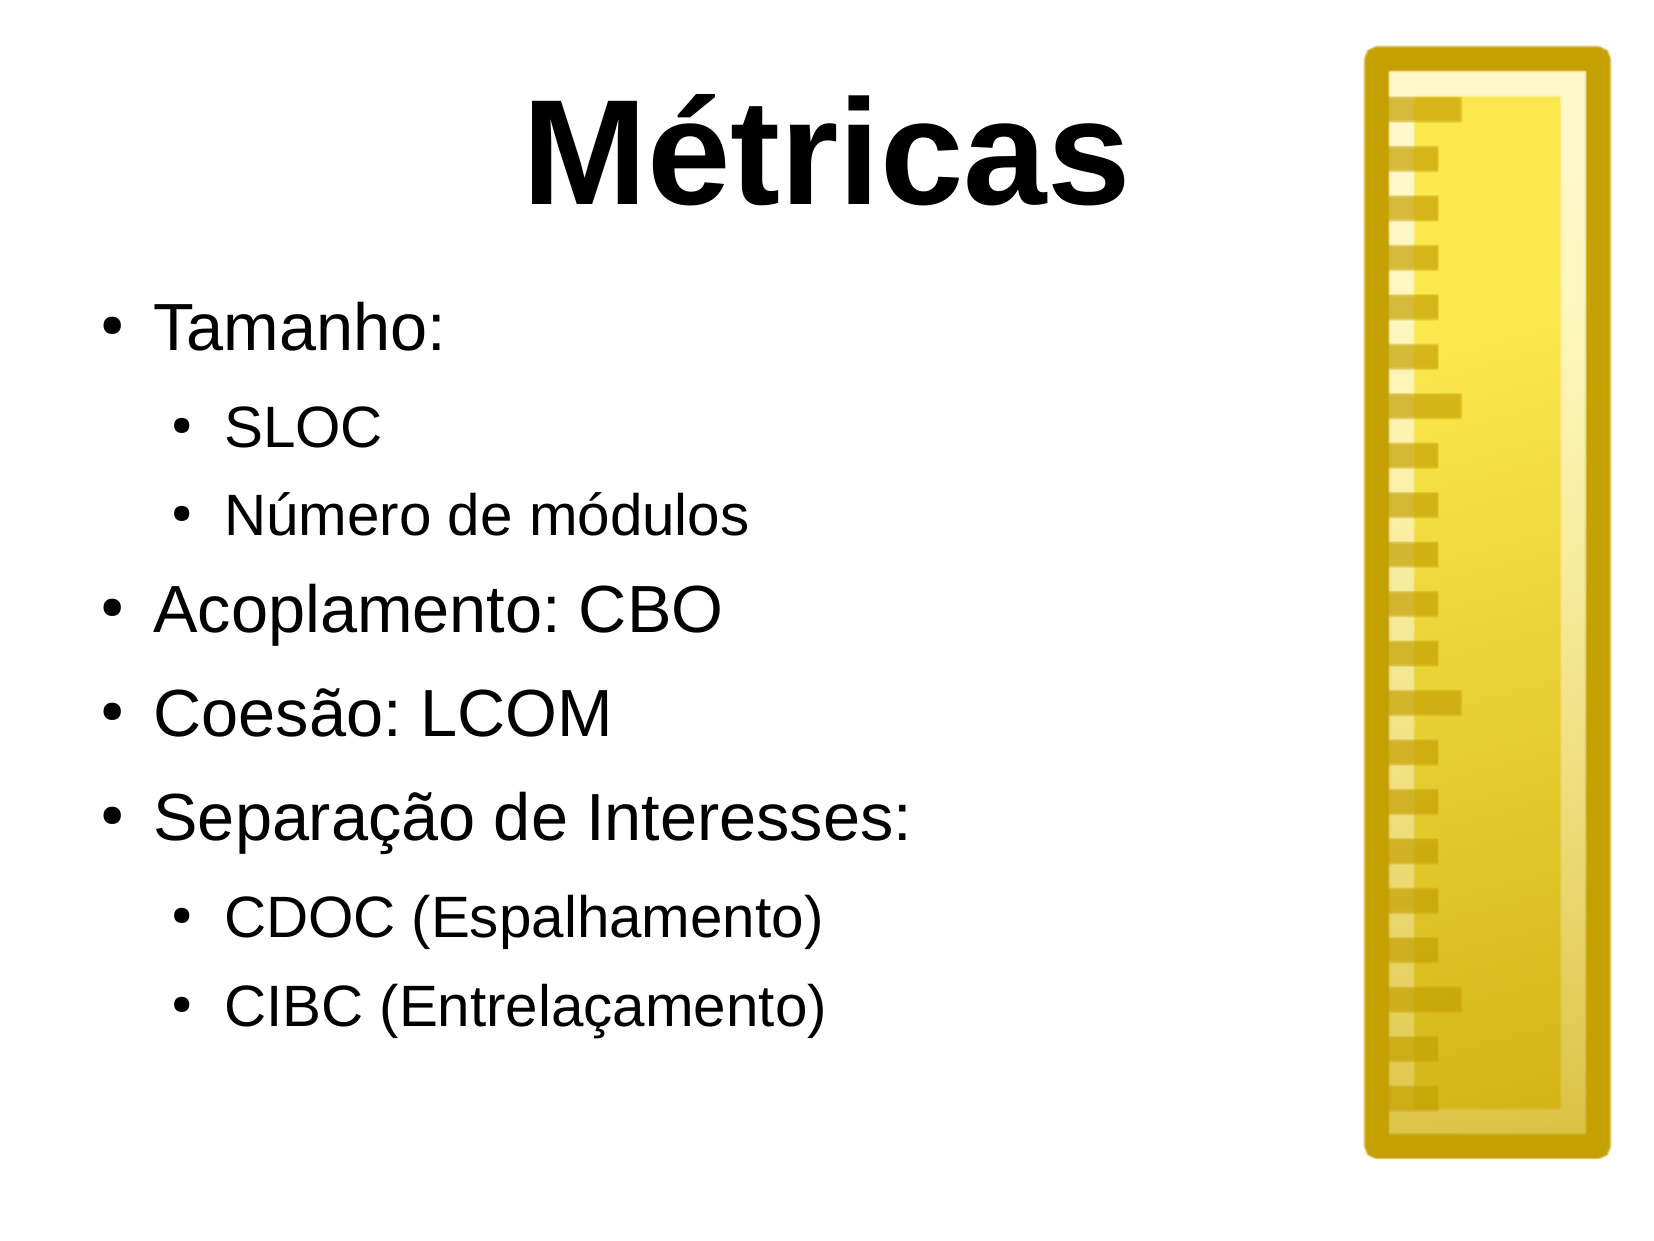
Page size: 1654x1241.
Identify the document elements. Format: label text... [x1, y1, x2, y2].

title Métricas [82, 56, 1340, 250]
picture [1340, 22, 1636, 1209]
list Tamanho: SLOC Número de módulos Acoplamento: CBO Coesão: LCOM Separação de Interesses: CDOC (Espalhamento) CIBC (Entrelaçamento) [82, 290, 1340, 1109]
